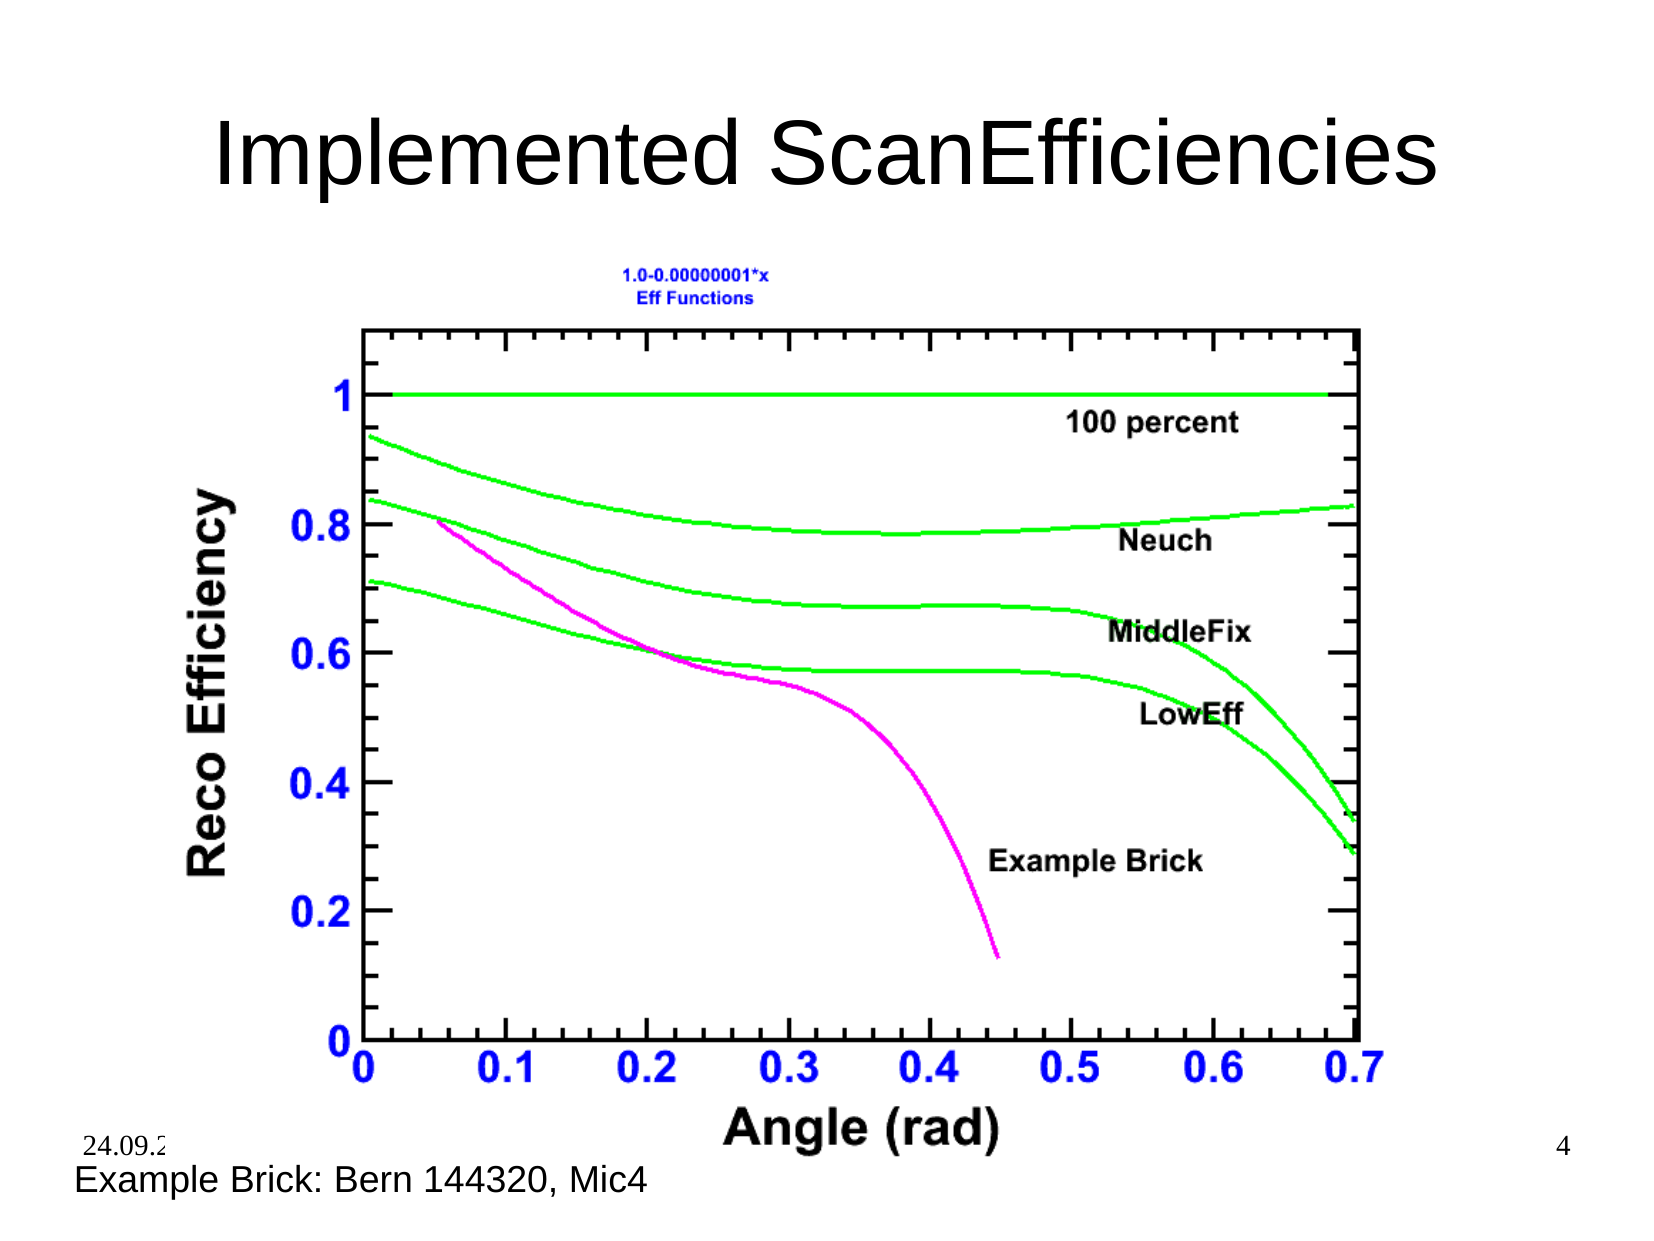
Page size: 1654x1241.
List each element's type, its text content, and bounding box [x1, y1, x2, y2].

picture [165, 236, 1492, 1182]
title Implemented ScanEfficiencies [82, 49, 1571, 257]
text_box Example Brick: Bern 144320, Mic4 [58, 1151, 798, 1241]
